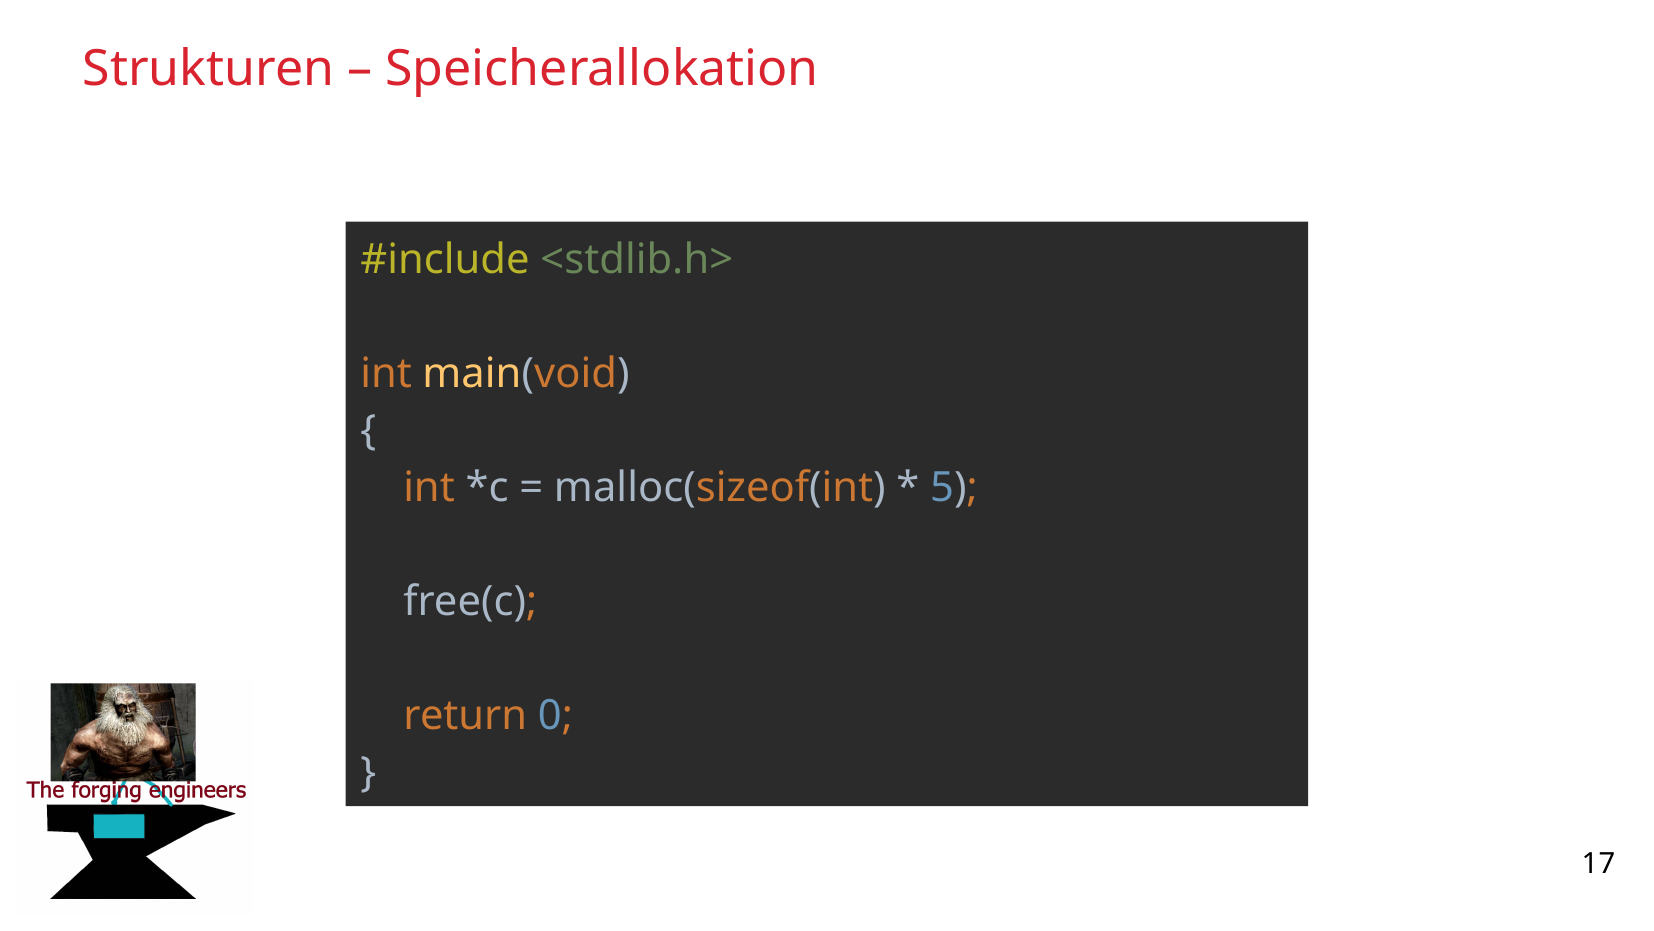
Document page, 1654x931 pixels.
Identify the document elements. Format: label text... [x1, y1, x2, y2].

text_box #include <stdlib.h> int main(void) { int *c = malloc(sizeof(int) * 5); free(c); return 0; } [345, 221, 1309, 709]
title Strukturen – Speicherallokation [82, 37, 1571, 95]
picture [17, 679, 254, 916]
